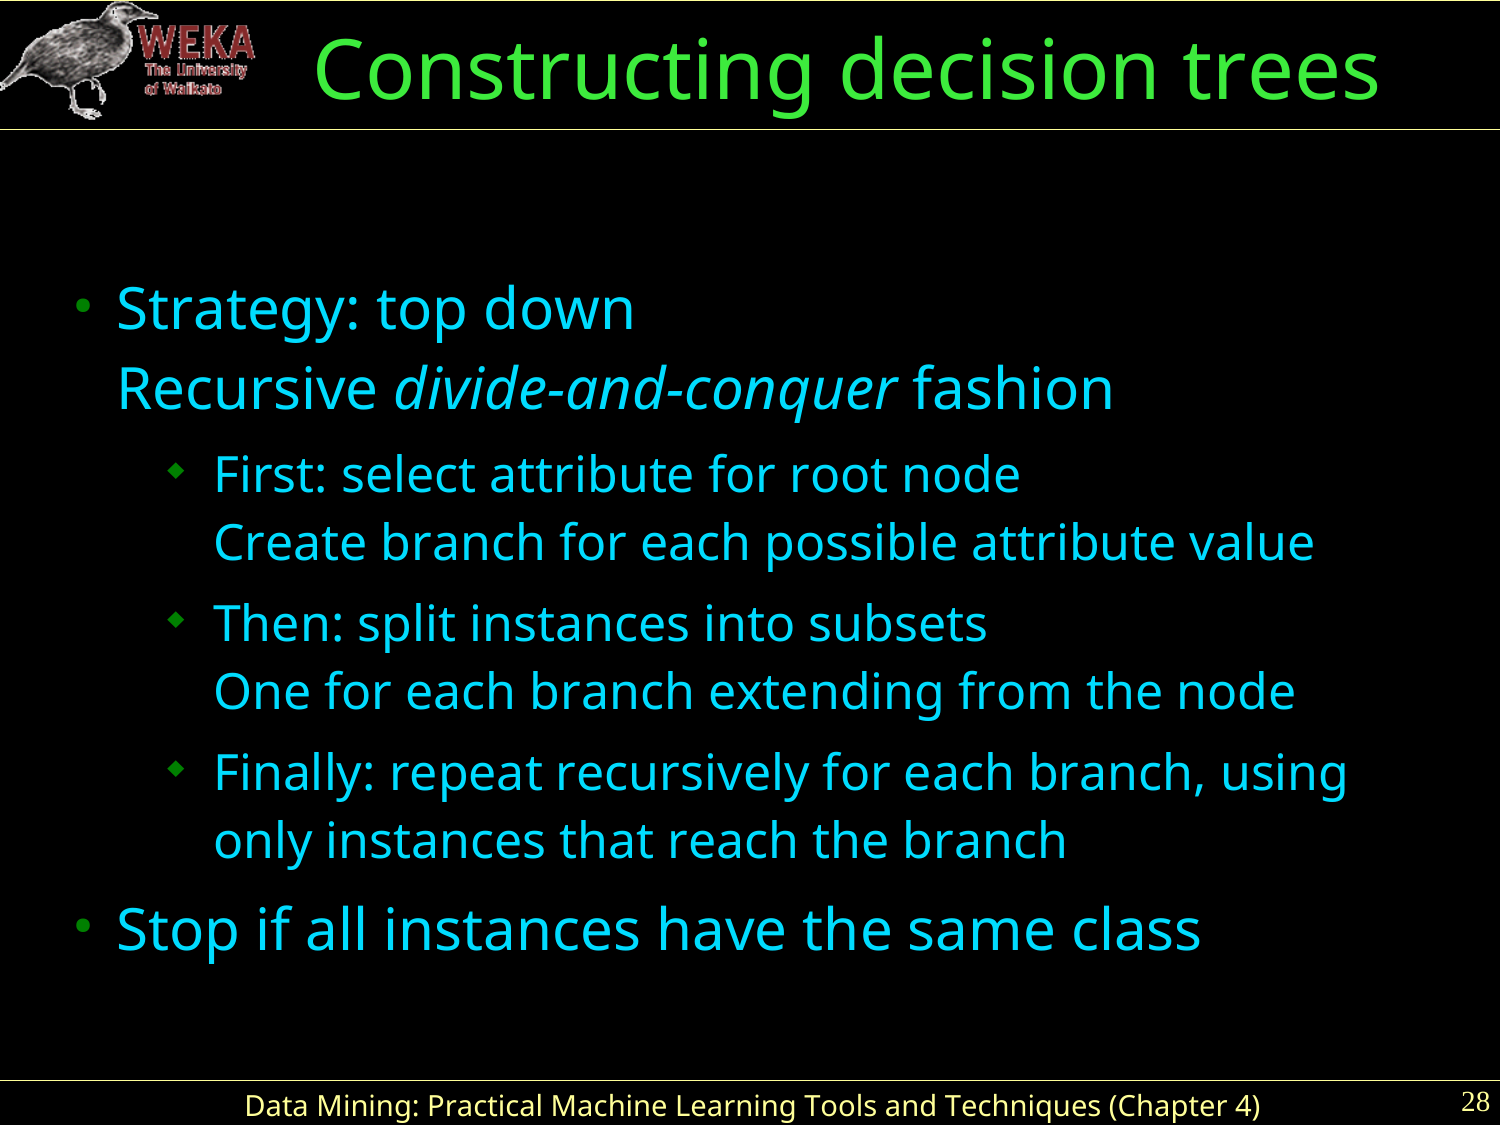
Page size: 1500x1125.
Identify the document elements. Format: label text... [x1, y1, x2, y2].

text_box Strategy: top down Recursive divide-and-conquer fashion First: select attribute for root node Create branch for each possible attribute value Then: split instances into subsets One for each branch extending from the node Finally: repeat recursively for each branch, using only instances that reach the branch Stop if all instances have the same class [59, 260, 1388, 936]
picture [0, 1, 266, 129]
title Constructing decision trees [297, 0, 1500, 148]
